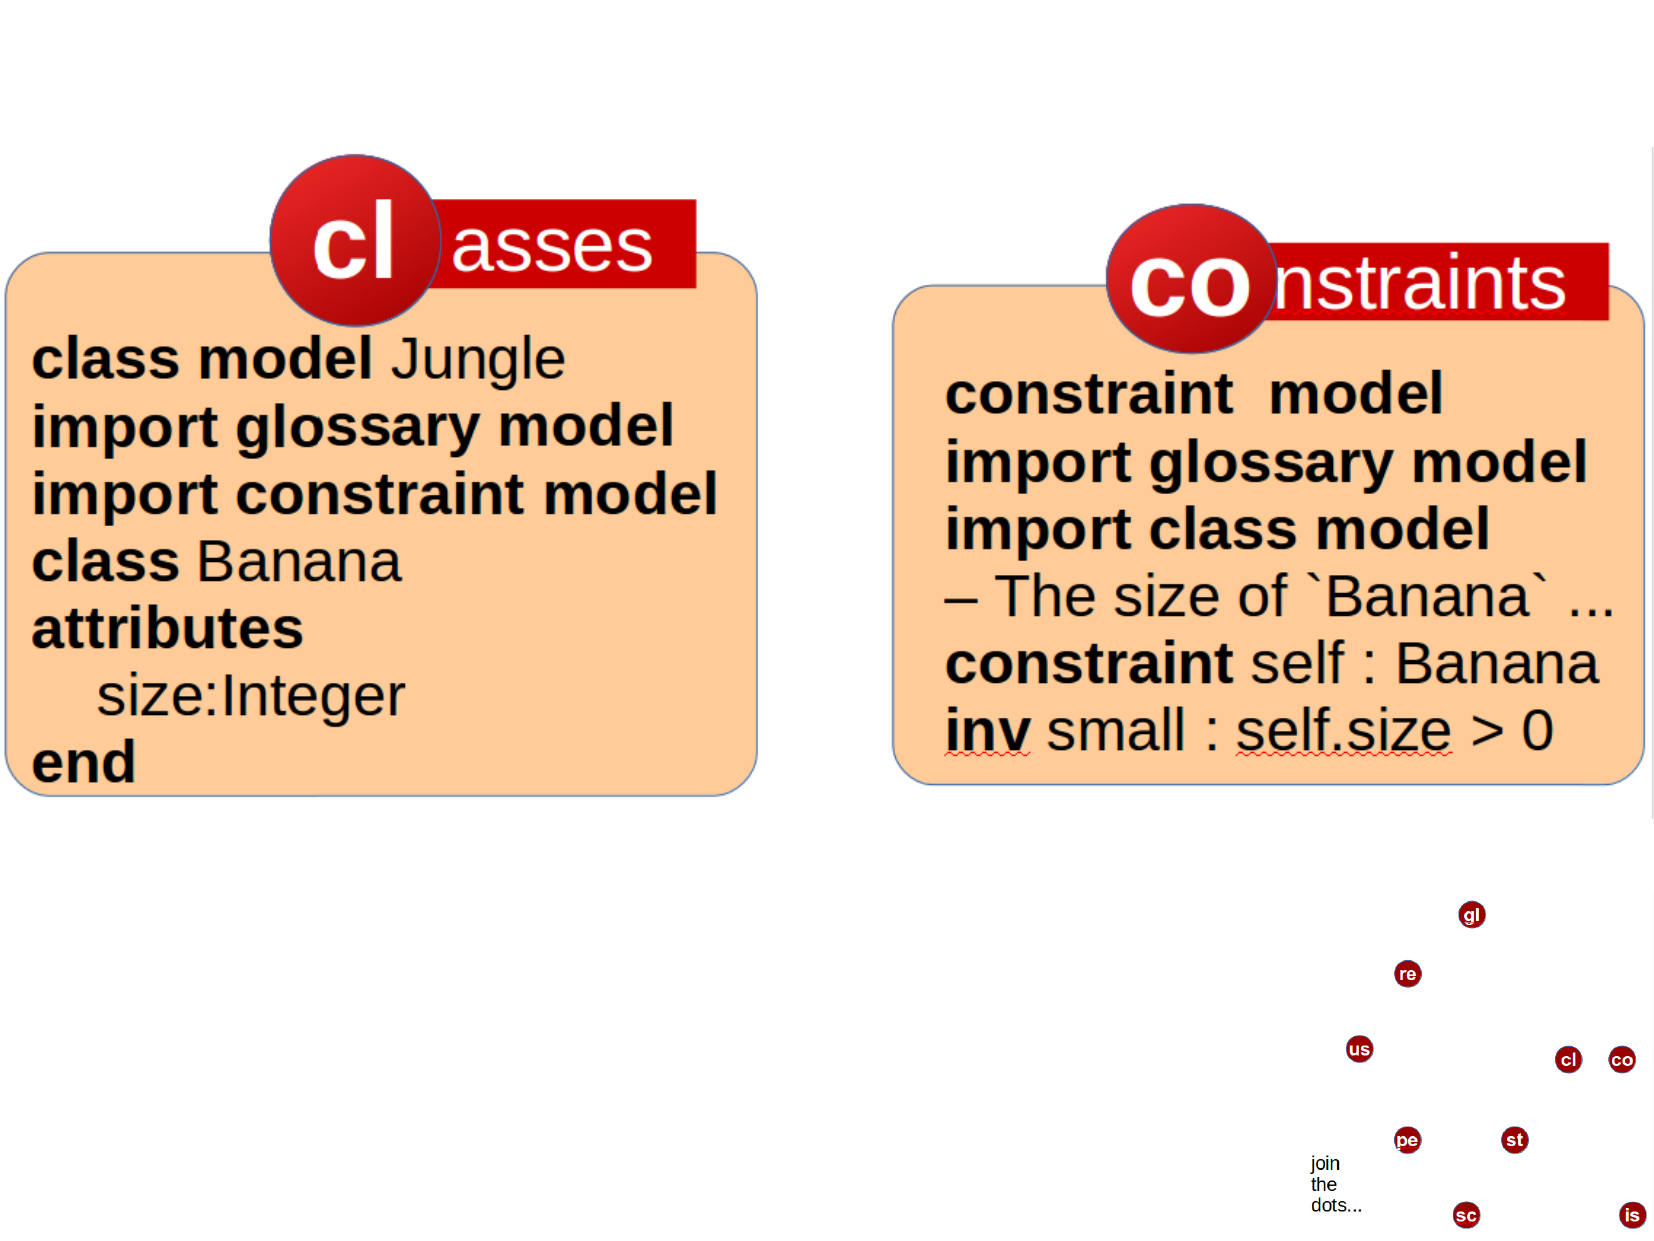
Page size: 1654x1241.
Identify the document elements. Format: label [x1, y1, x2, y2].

picture [0, 147, 1654, 819]
picture [1305, 891, 1654, 1229]
